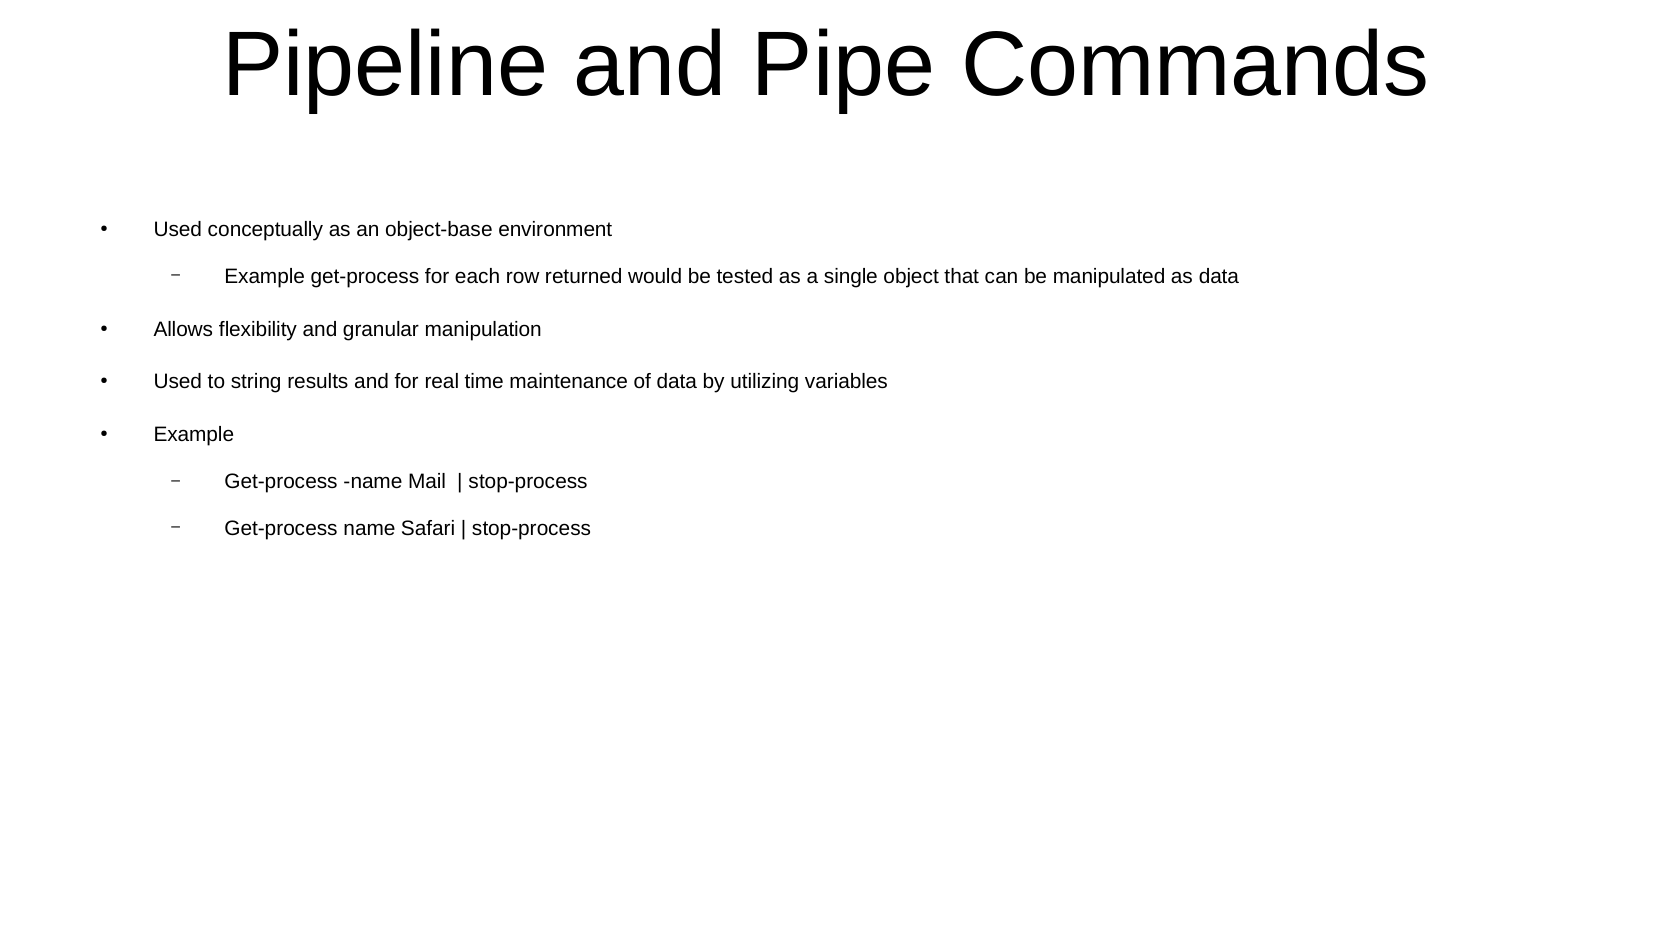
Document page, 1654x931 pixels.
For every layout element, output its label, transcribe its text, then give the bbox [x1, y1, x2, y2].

list Used conceptually as an object-base environment Example get-process for each row returned would be tested as a single object that can be manipulated as data Allows flexibility and granular manipulation Used to string results and for real time maintenance of data by utilizing variables Example Get-process -name Mail | stop-process Get-process name Safari | stop-process [82, 217, 1576, 916]
title Pipeline and Pipe Commands [82, 28, 1571, 201]
